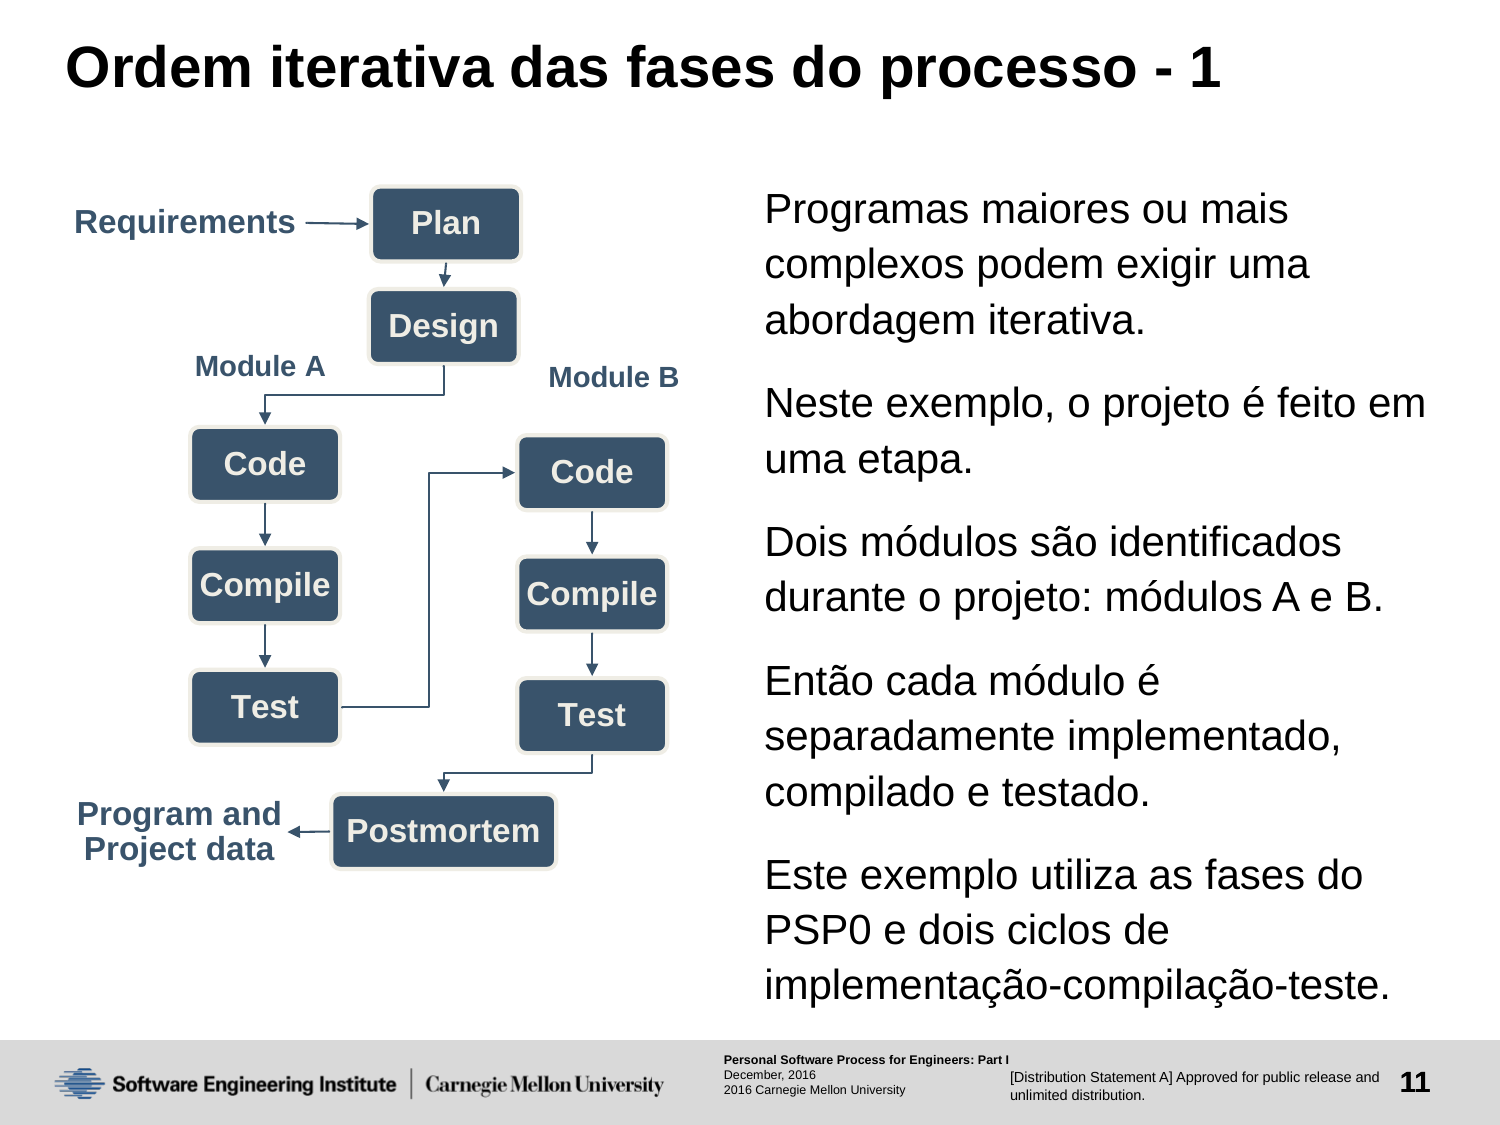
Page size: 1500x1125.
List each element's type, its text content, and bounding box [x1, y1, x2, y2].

picture [63, 184, 697, 887]
title Ordem iterativa das fases do processo - 1 [65, 37, 1313, 148]
list Programas maiores ou mais complexos podem exigir uma abordagem iterativa. Neste exemplo, o projeto é feito em uma etapa. Dois módulos são identificados durante o projeto: módulos A e B. Então cada módulo é separadamente implementado, compilado e testado. Este exemplo utiliza as fases do PSP0 e dois ciclos de implementação-compilação-teste. [764, 176, 1432, 1028]
picture [46, 1061, 673, 1104]
